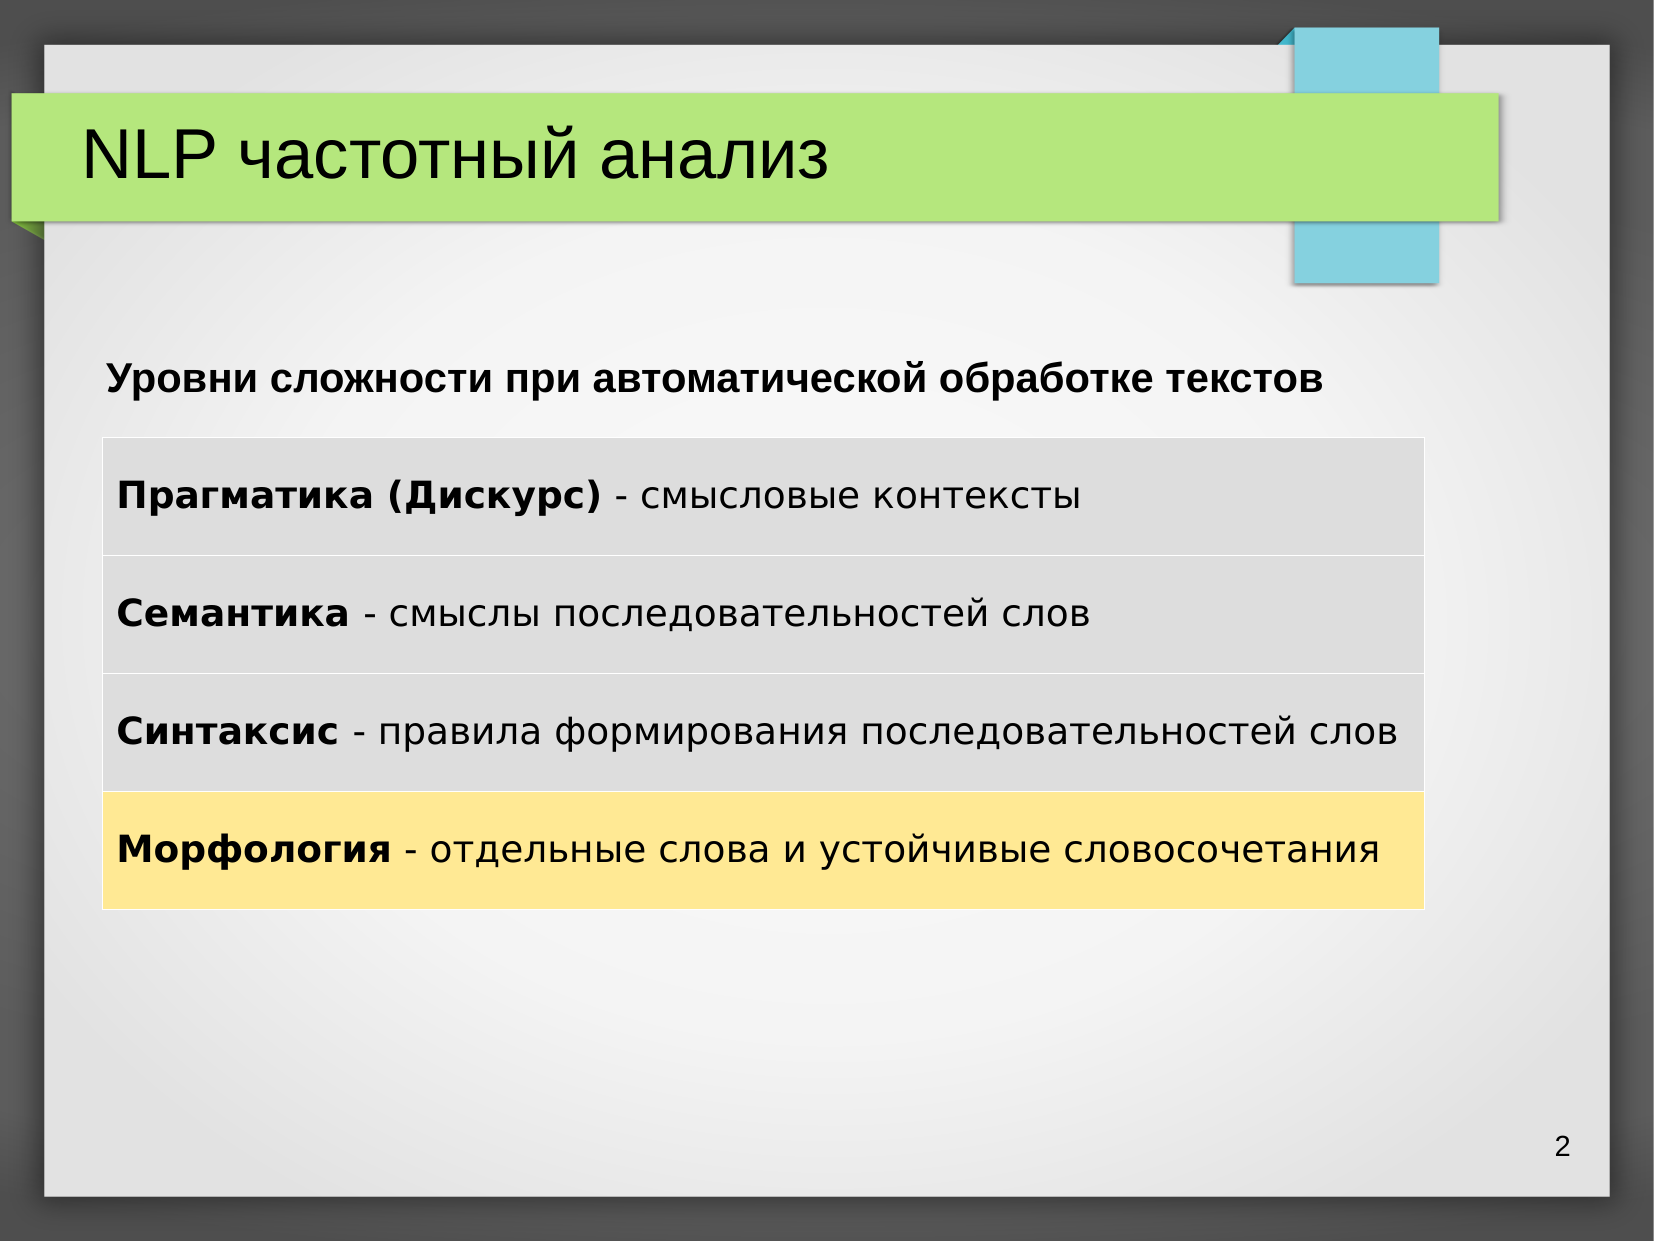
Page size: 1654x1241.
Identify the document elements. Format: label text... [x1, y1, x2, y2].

table_cell Синтаксис - правила формирования последовательностей слов [103, 674, 1424, 791]
table_header Прагматика (Дискурс) - смысловые контексты [103, 438, 1424, 555]
table_cell Морфология - отдельные слова и устойчивые словосочетания [103, 792, 1424, 909]
table_cell Семантика - смыслы последовательностей слов [103, 556, 1424, 673]
text_box Уровни сложности при автоматической обработке текстов [106, 354, 1560, 401]
picture [0, 0, 1654, 1241]
title NLP частотный анализ [81, 114, 1405, 194]
